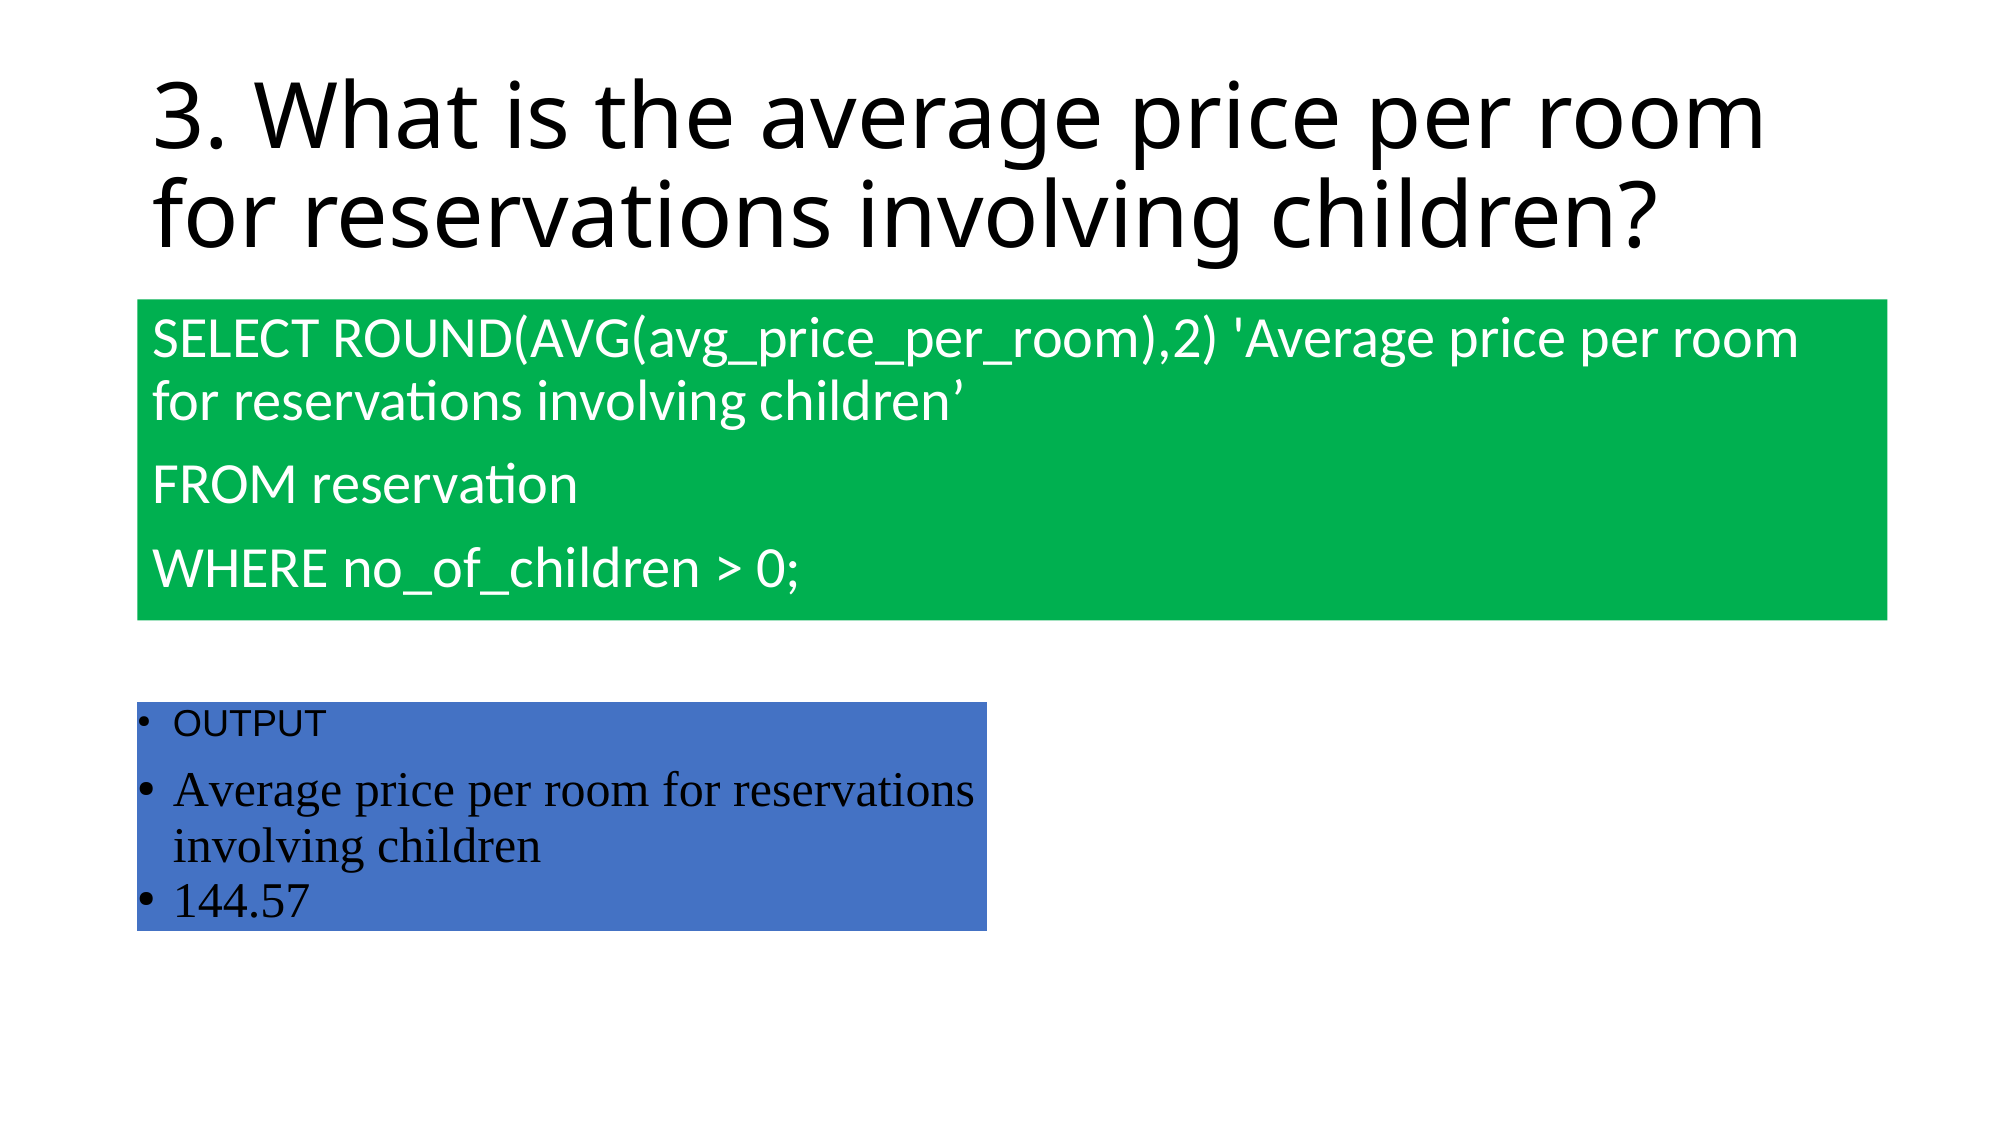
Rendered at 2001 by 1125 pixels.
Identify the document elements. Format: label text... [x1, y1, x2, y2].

title 3. What is the average price per room for reservations involving children? [137, 59, 1863, 278]
table_cell 144.57 [137, 873, 987, 931]
table_header OUTPUT [137, 702, 987, 762]
list SELECT ROUND(AVG(avg_price_per_room),2) 'Average price per room for reservations involving children’ FROM reservation WHERE no_of_children > 0; [137, 299, 1888, 621]
table_cell Average price per room for reservations involving children [137, 762, 987, 873]
